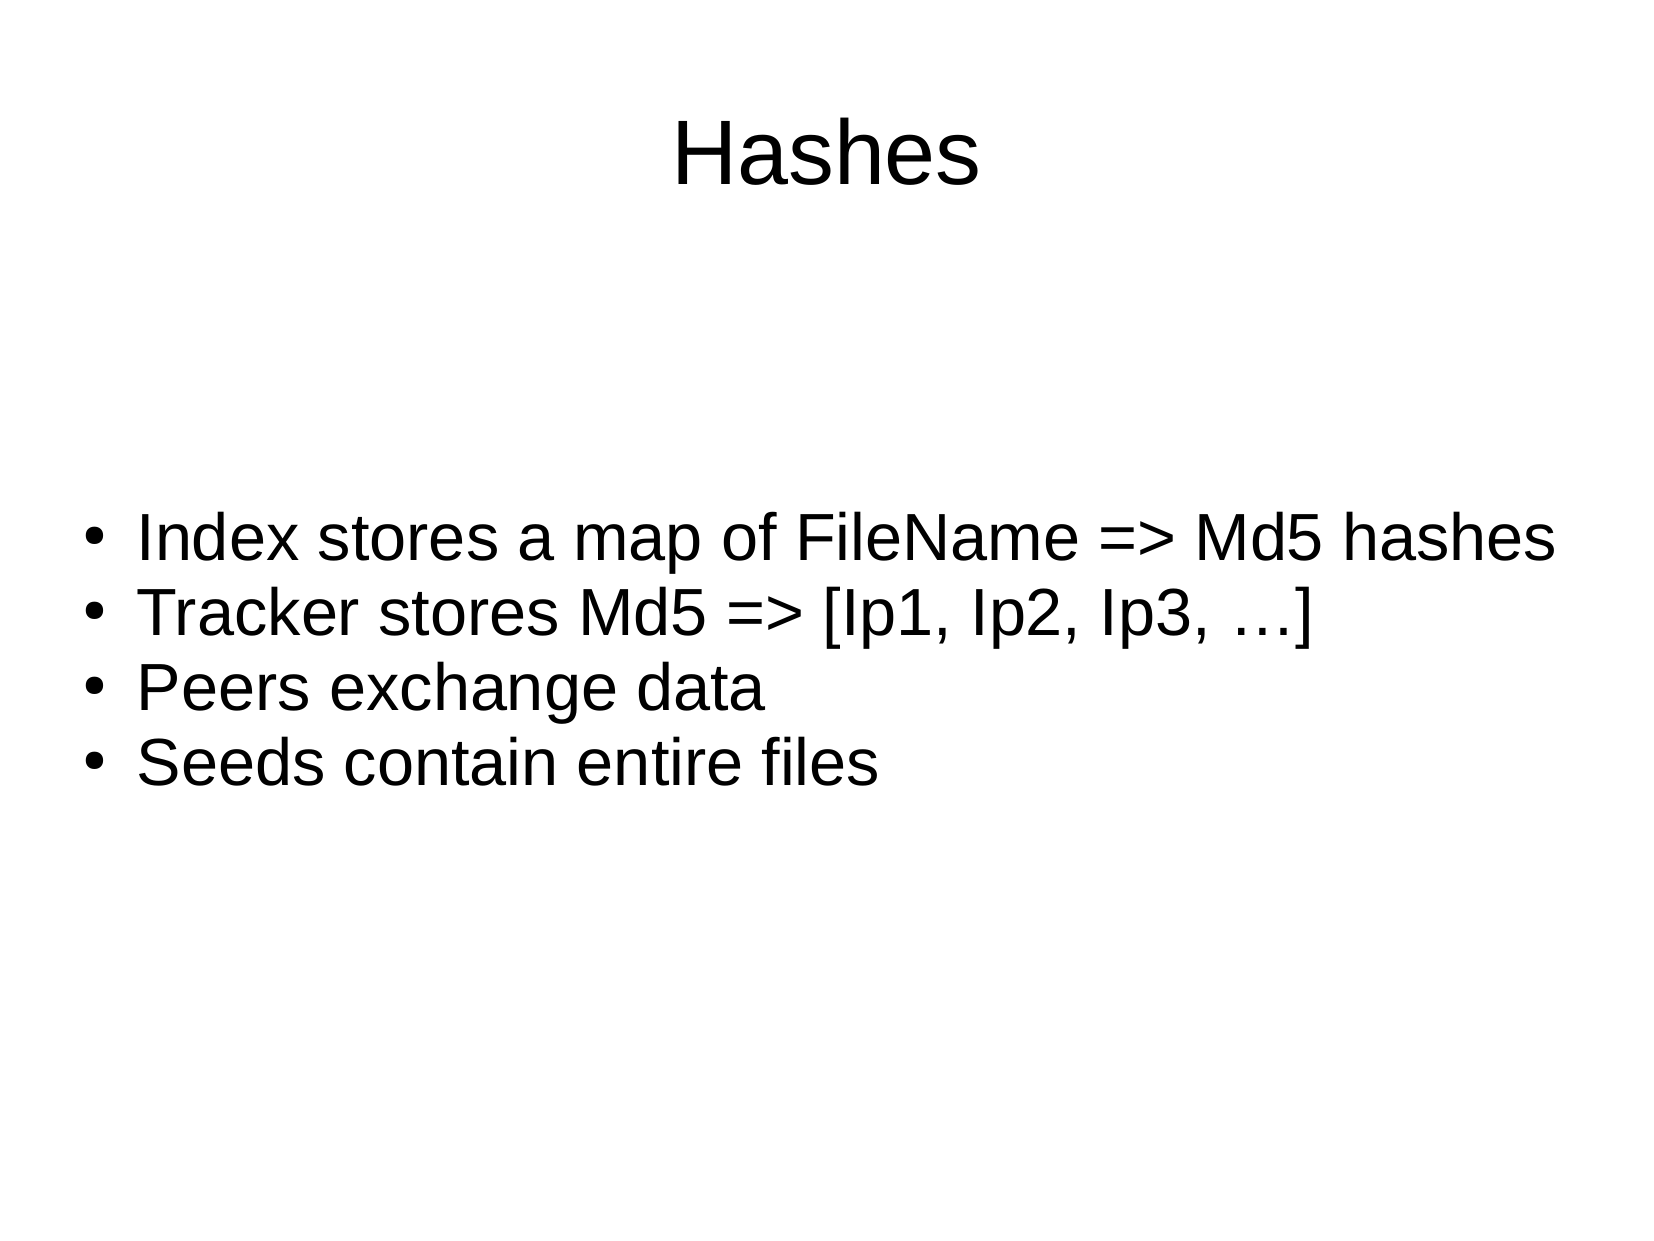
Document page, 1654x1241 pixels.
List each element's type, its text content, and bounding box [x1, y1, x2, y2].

title Hashes [82, 49, 1571, 257]
subtitle Index stores a map of FileName => Md5 hashes Tracker stores Md5 => [Ip1, Ip2, Ip3, …] Peers exchange data Seeds contain entire files [82, 290, 1571, 1010]
